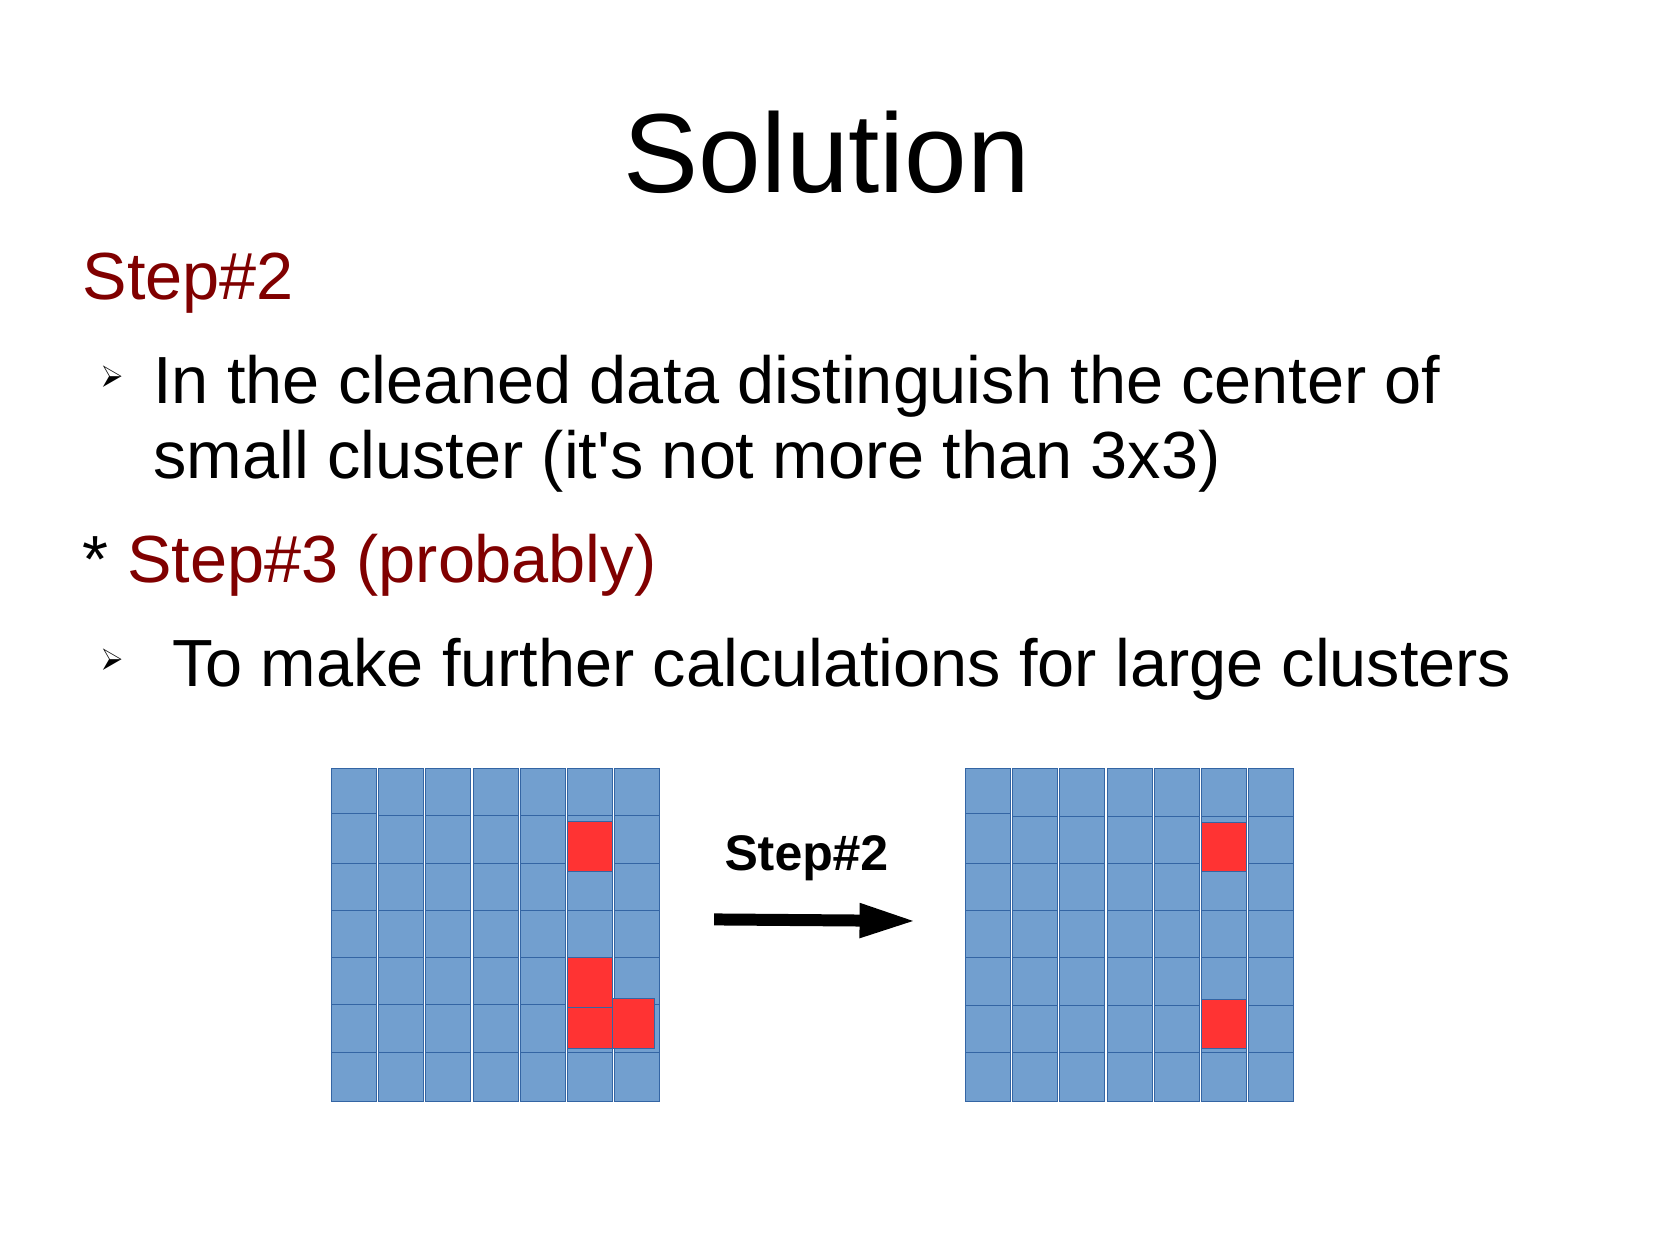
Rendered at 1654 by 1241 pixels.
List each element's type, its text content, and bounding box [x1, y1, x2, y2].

text_box [378, 768, 424, 1102]
text_box [520, 768, 566, 1102]
text_box [331, 768, 377, 1102]
text_box [1201, 768, 1247, 1102]
title Solution [82, 49, 1571, 238]
text_box [473, 768, 519, 1102]
text_box [567, 768, 660, 1102]
text_box [965, 768, 1011, 1102]
text_box [1012, 768, 1058, 1102]
text_box [425, 768, 471, 1102]
text_box Step#2 [709, 817, 904, 889]
text_box [1107, 768, 1153, 1102]
text_box [1248, 768, 1294, 1102]
text_box [1154, 768, 1200, 1102]
text_box [1059, 768, 1105, 1102]
list Step#2 In the cleaned data distinguish the center of small cluster (it's not more than 3x3) * Step#3 (probably) To make further calculations for large clusters [82, 238, 1571, 958]
